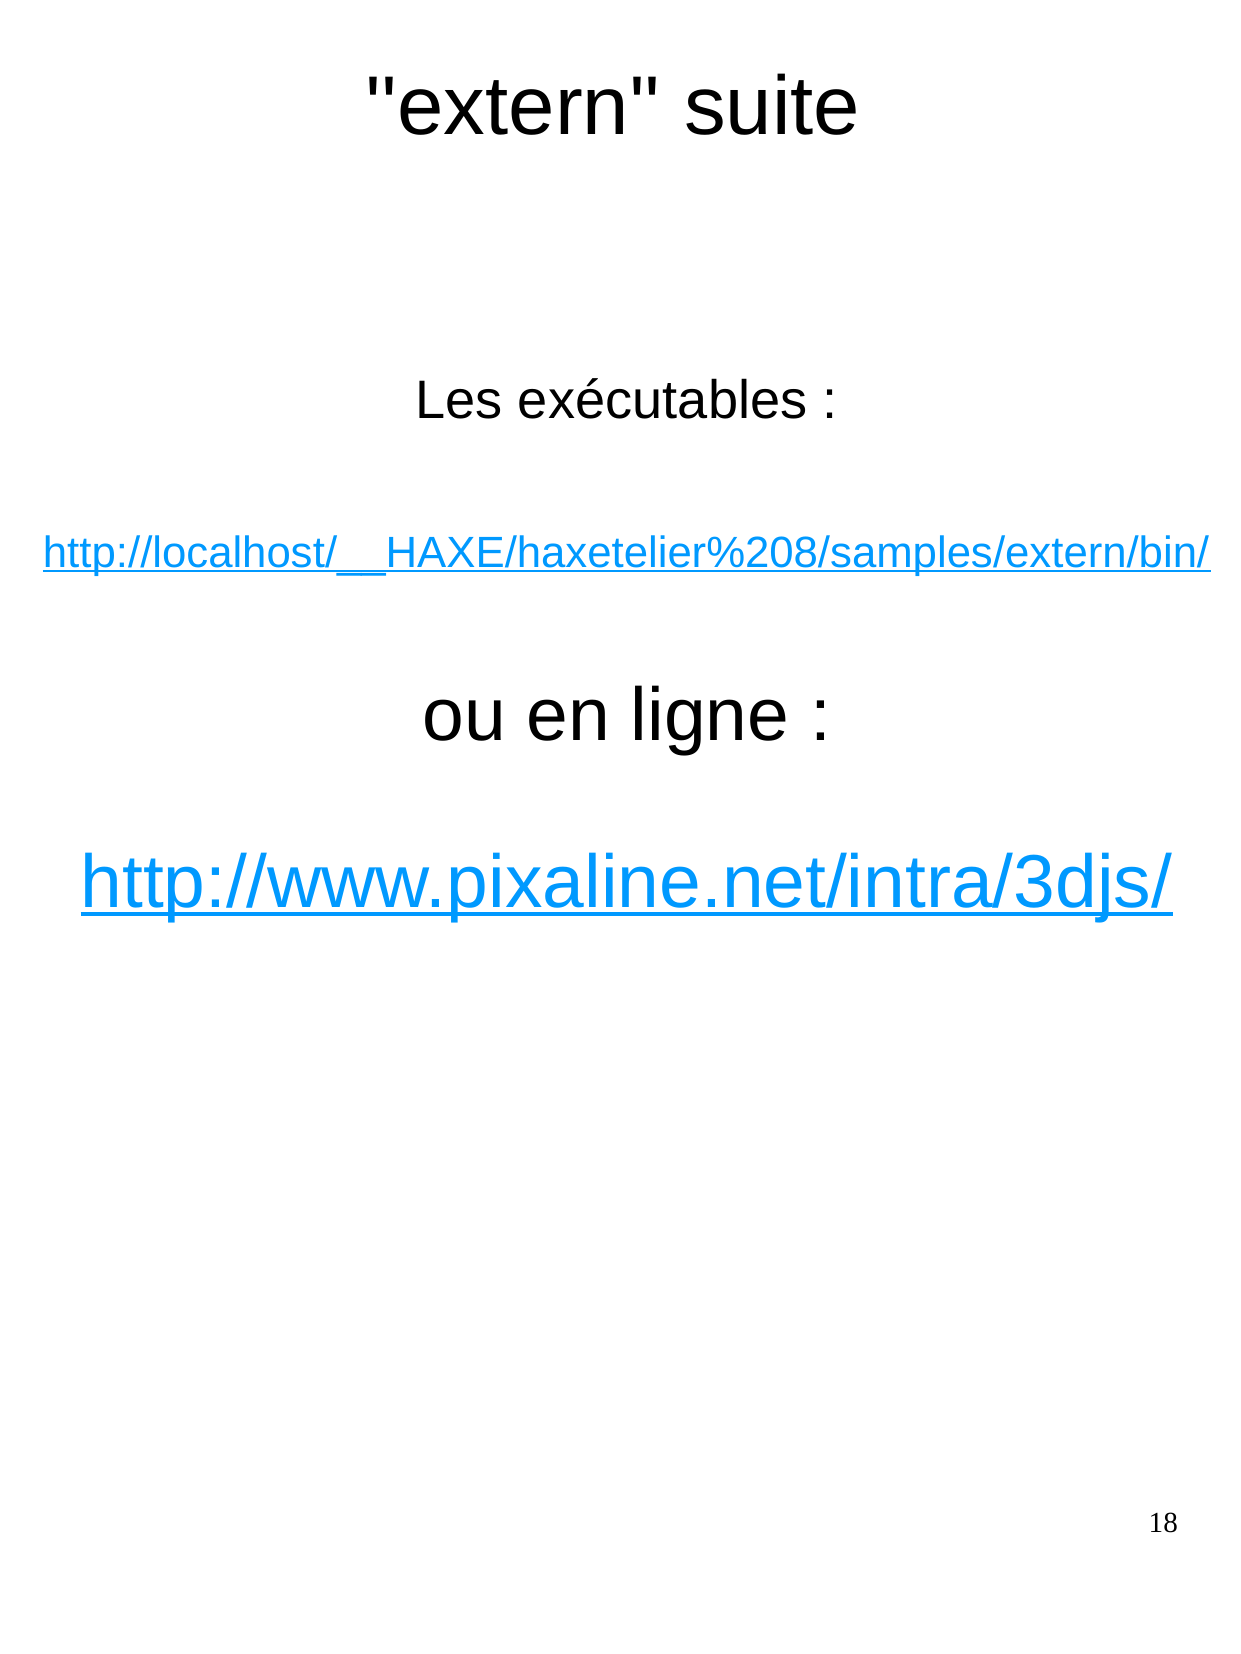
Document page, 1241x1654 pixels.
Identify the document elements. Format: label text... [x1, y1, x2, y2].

text_box ''extern'' suite [351, 51, 918, 196]
text_box Les exécutables : http://localhost/__HAXE/haxetelier%208/samples/extern/bin/ ou en ligne : http://www.pixaline.net/intra/3djs/ [25, 227, 1228, 1469]
